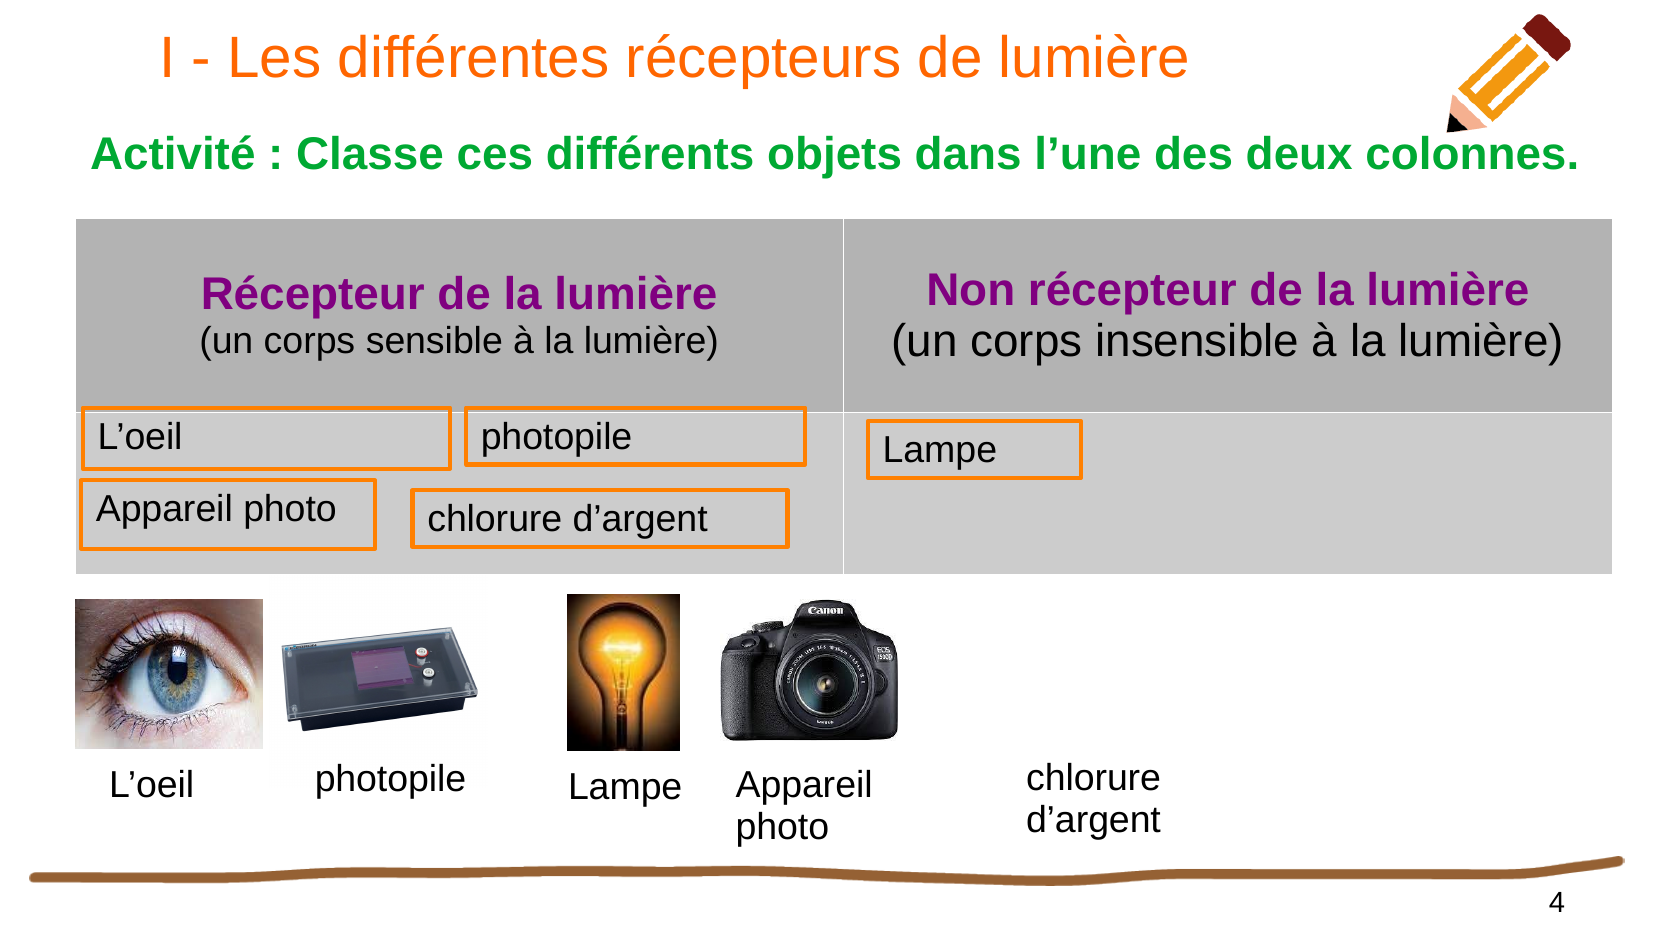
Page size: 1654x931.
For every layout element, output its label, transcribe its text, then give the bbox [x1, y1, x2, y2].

table_cell [76, 413, 843, 574]
picture [269, 575, 488, 788]
text_box photopile [466, 407, 806, 465]
text_box Appareil photo [81, 480, 376, 549]
title I - Les différentes récepteurs de lumière [88, 5, 1447, 110]
table_cell [844, 413, 1612, 574]
text_box chlorure d’argent [412, 490, 788, 547]
text_box Lampe [553, 757, 730, 845]
table_header Récepteur de la lumière (un corps sensible à la lumière) [76, 219, 843, 412]
table_header Non récepteur de la lumière (un corps insensible à la lumière) [844, 219, 1612, 412]
text_box Activité : Classe ces différents objets dans l’une des deux colonnes. [75, 120, 1613, 212]
text_box Lampe [867, 421, 1081, 478]
picture [29, 856, 1625, 886]
picture [1446, 14, 1571, 120]
text_box L’oeil [94, 756, 223, 826]
picture [720, 599, 898, 741]
text_box Appareil photo [720, 756, 898, 851]
picture [75, 599, 263, 749]
text_box L’oeil [82, 407, 451, 469]
picture [567, 594, 680, 751]
text_box chlorure d’argent [1011, 749, 1186, 863]
text_box photopile [300, 750, 484, 807]
